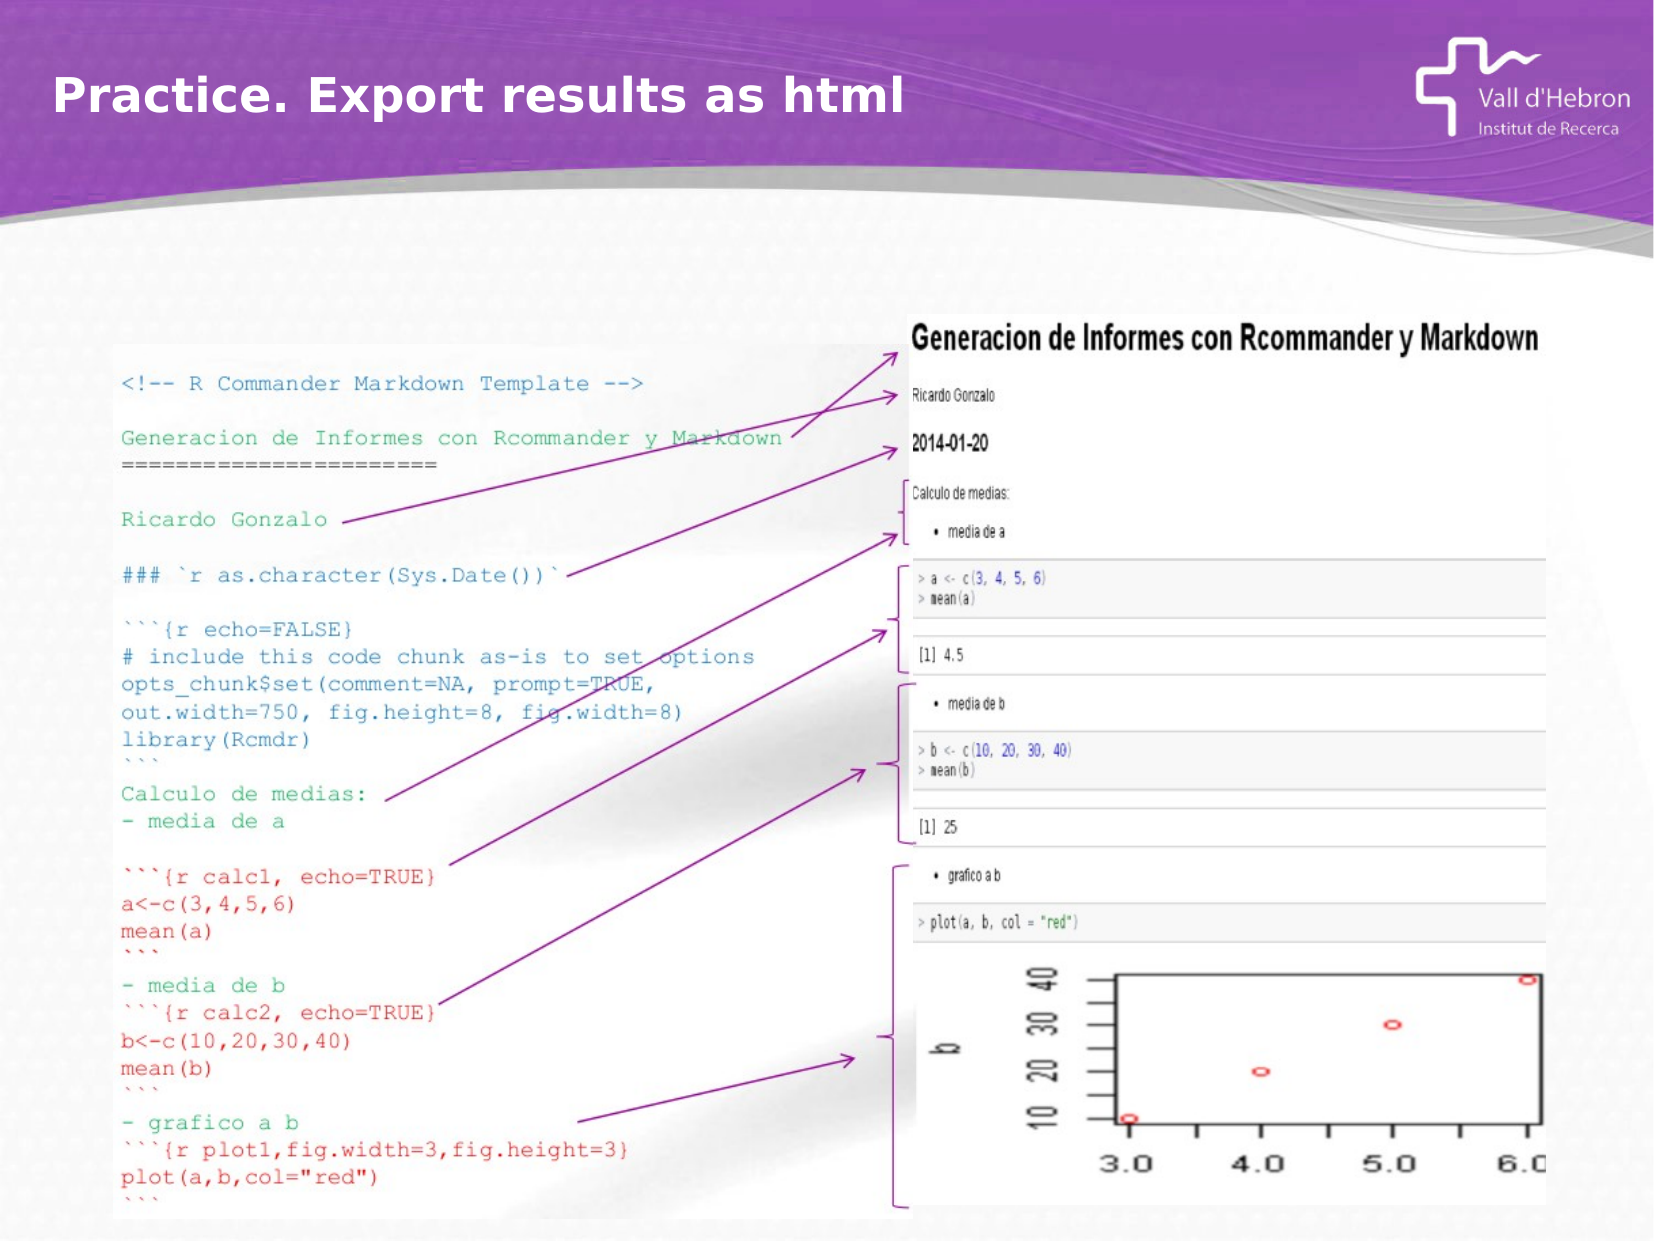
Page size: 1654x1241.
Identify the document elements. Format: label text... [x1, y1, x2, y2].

text_box Practice. Export results as html [51, 67, 908, 134]
picture [0, 0, 1654, 1241]
